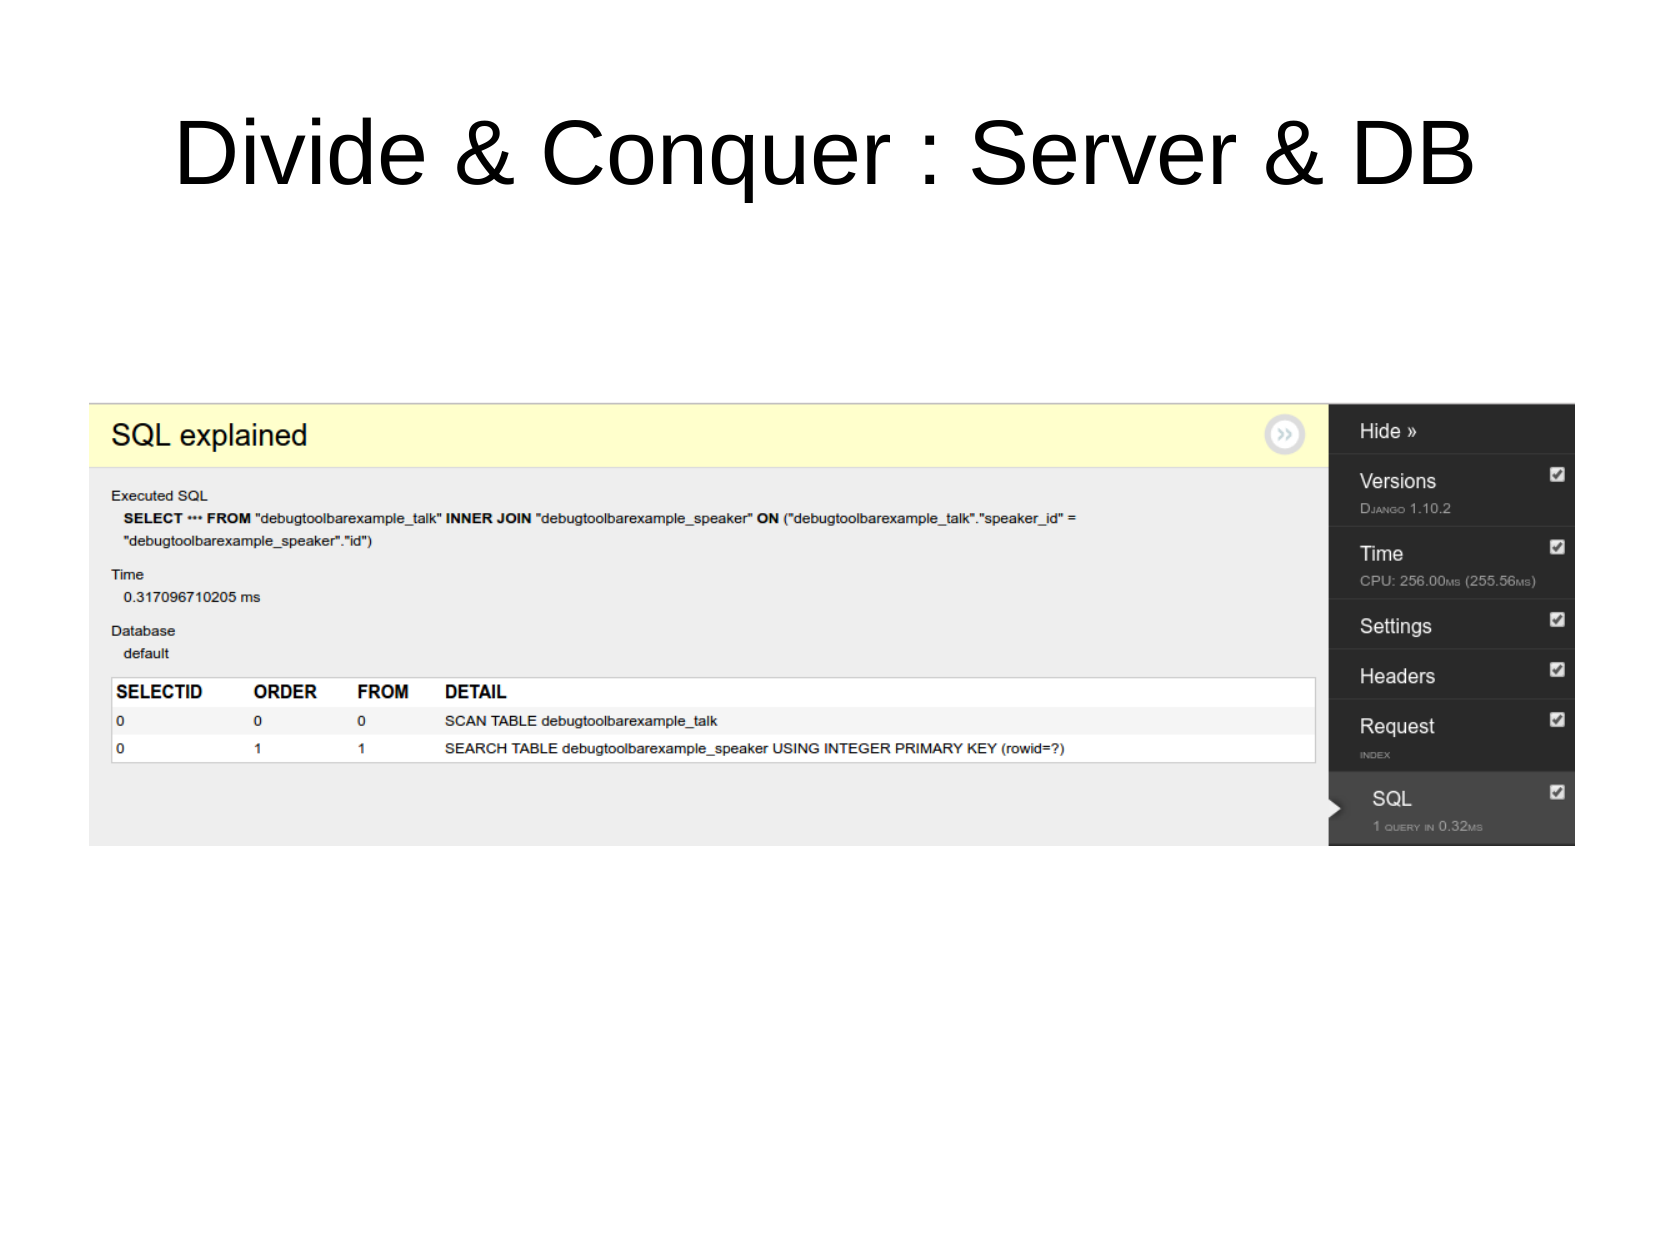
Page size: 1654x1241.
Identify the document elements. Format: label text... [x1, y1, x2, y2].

title Divide & Conquer : Server & DB [82, 49, 1571, 257]
picture [89, 402, 1575, 846]
